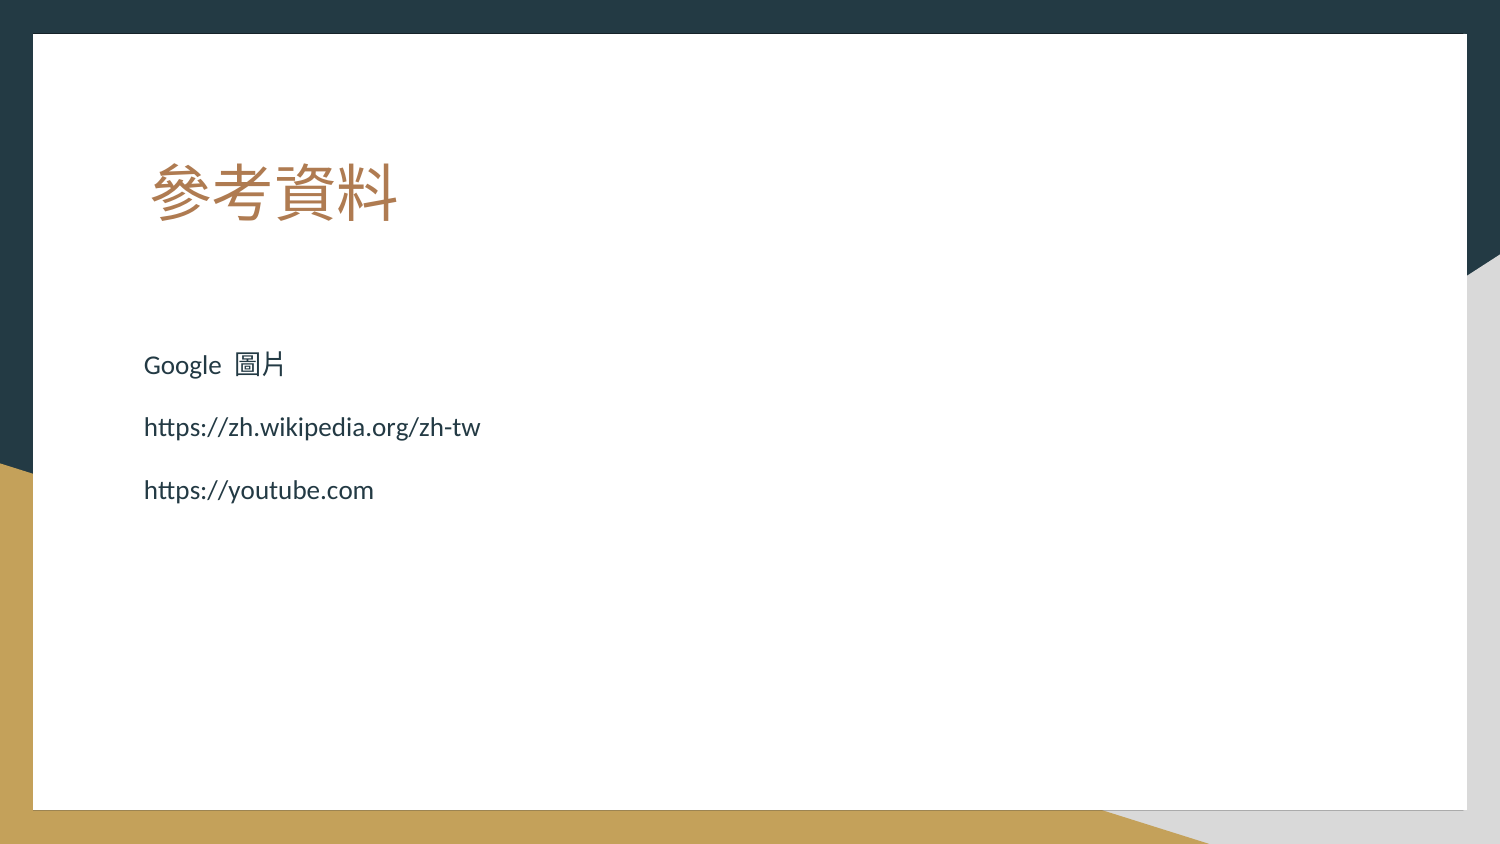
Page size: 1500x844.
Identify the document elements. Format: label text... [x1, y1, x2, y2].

title 參考資料 [134, 138, 1366, 296]
list Google 圖片 https://zh.wikipedia.org/zh-tw https://youtube.com [128, 327, 1361, 730]
